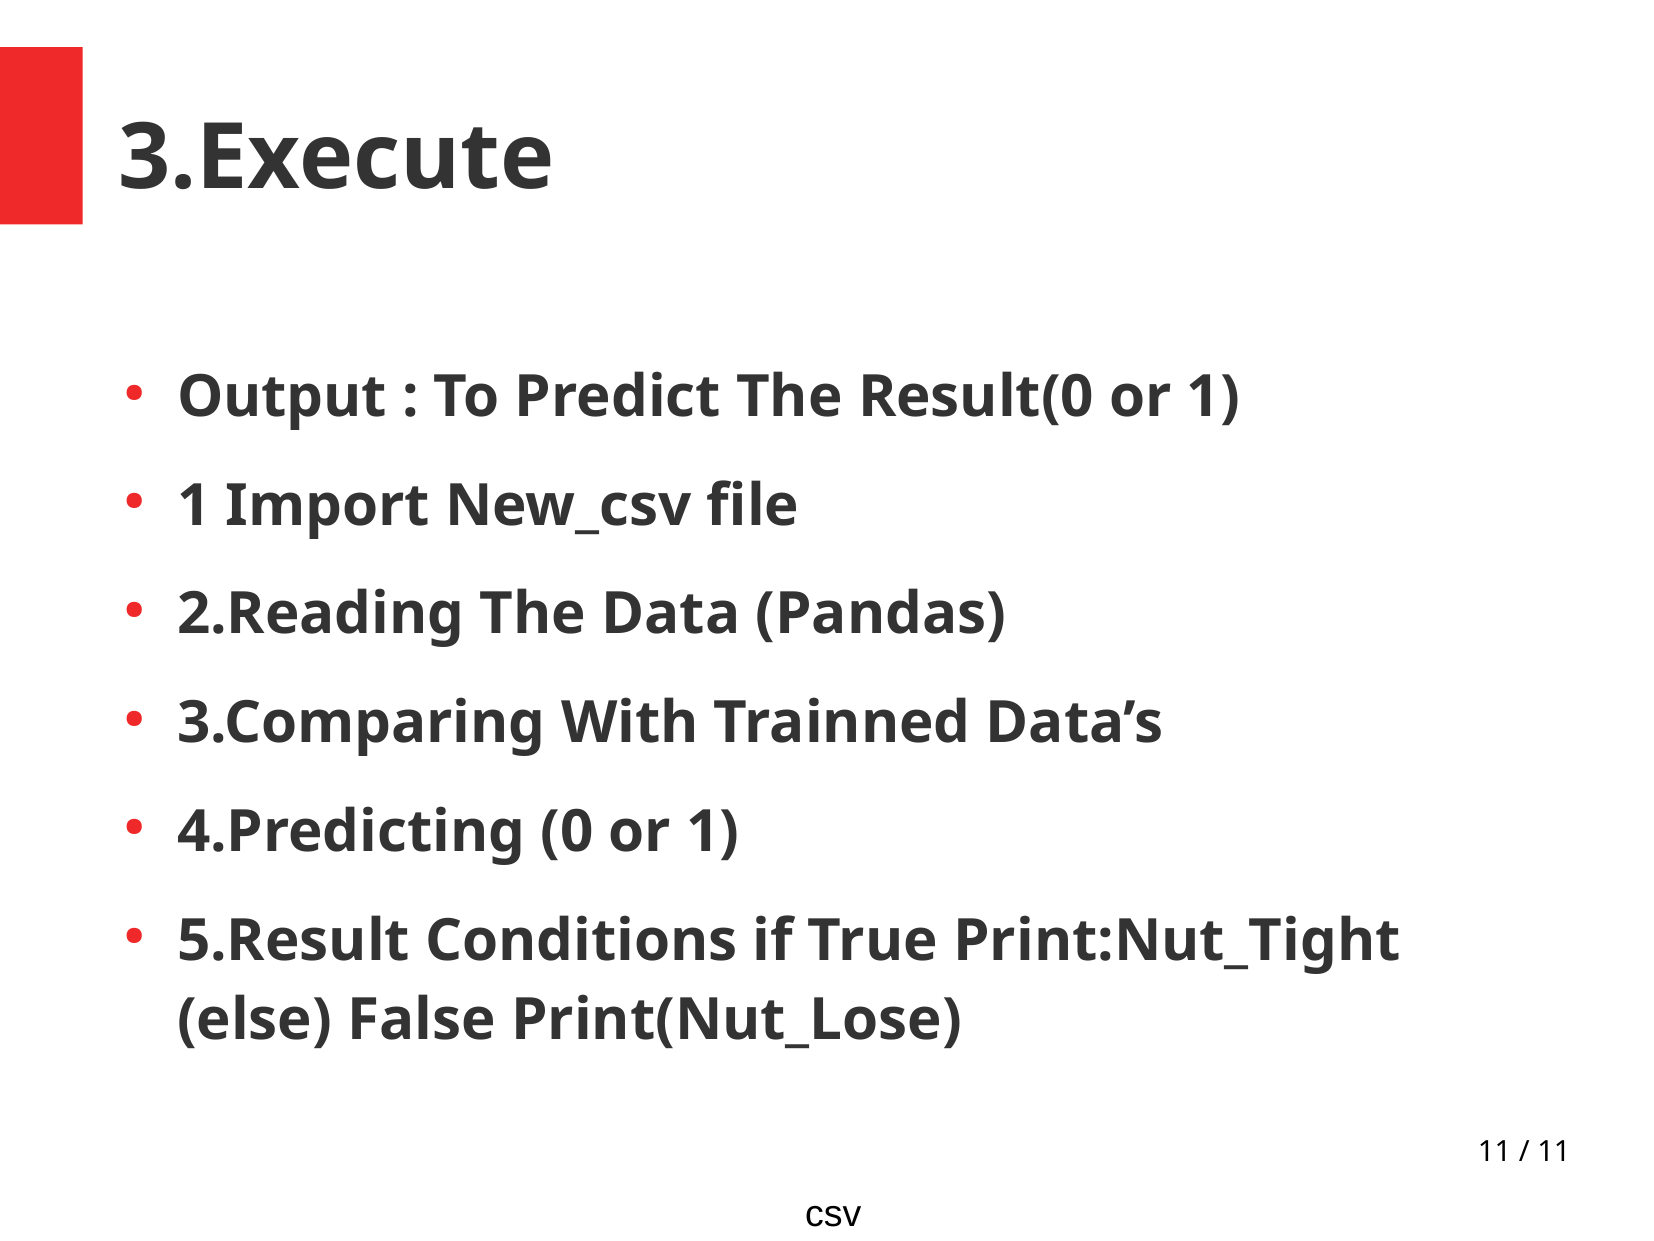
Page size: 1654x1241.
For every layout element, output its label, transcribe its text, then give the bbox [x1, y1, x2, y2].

list Output : To Predict The Result(0 or 1) 1 Import New_csv file 2.Reading The Data (Pandas) 3.Comparing With Trainned Data’s 4.Predicting (0 or 1) 5.Result Conditions if True Print:Nut_Tight (else) False Print(Nut_Lose) [106, 354, 1524, 1074]
text_box csv [790, 1185, 877, 1241]
title 3.Execute [118, 49, 1571, 257]
